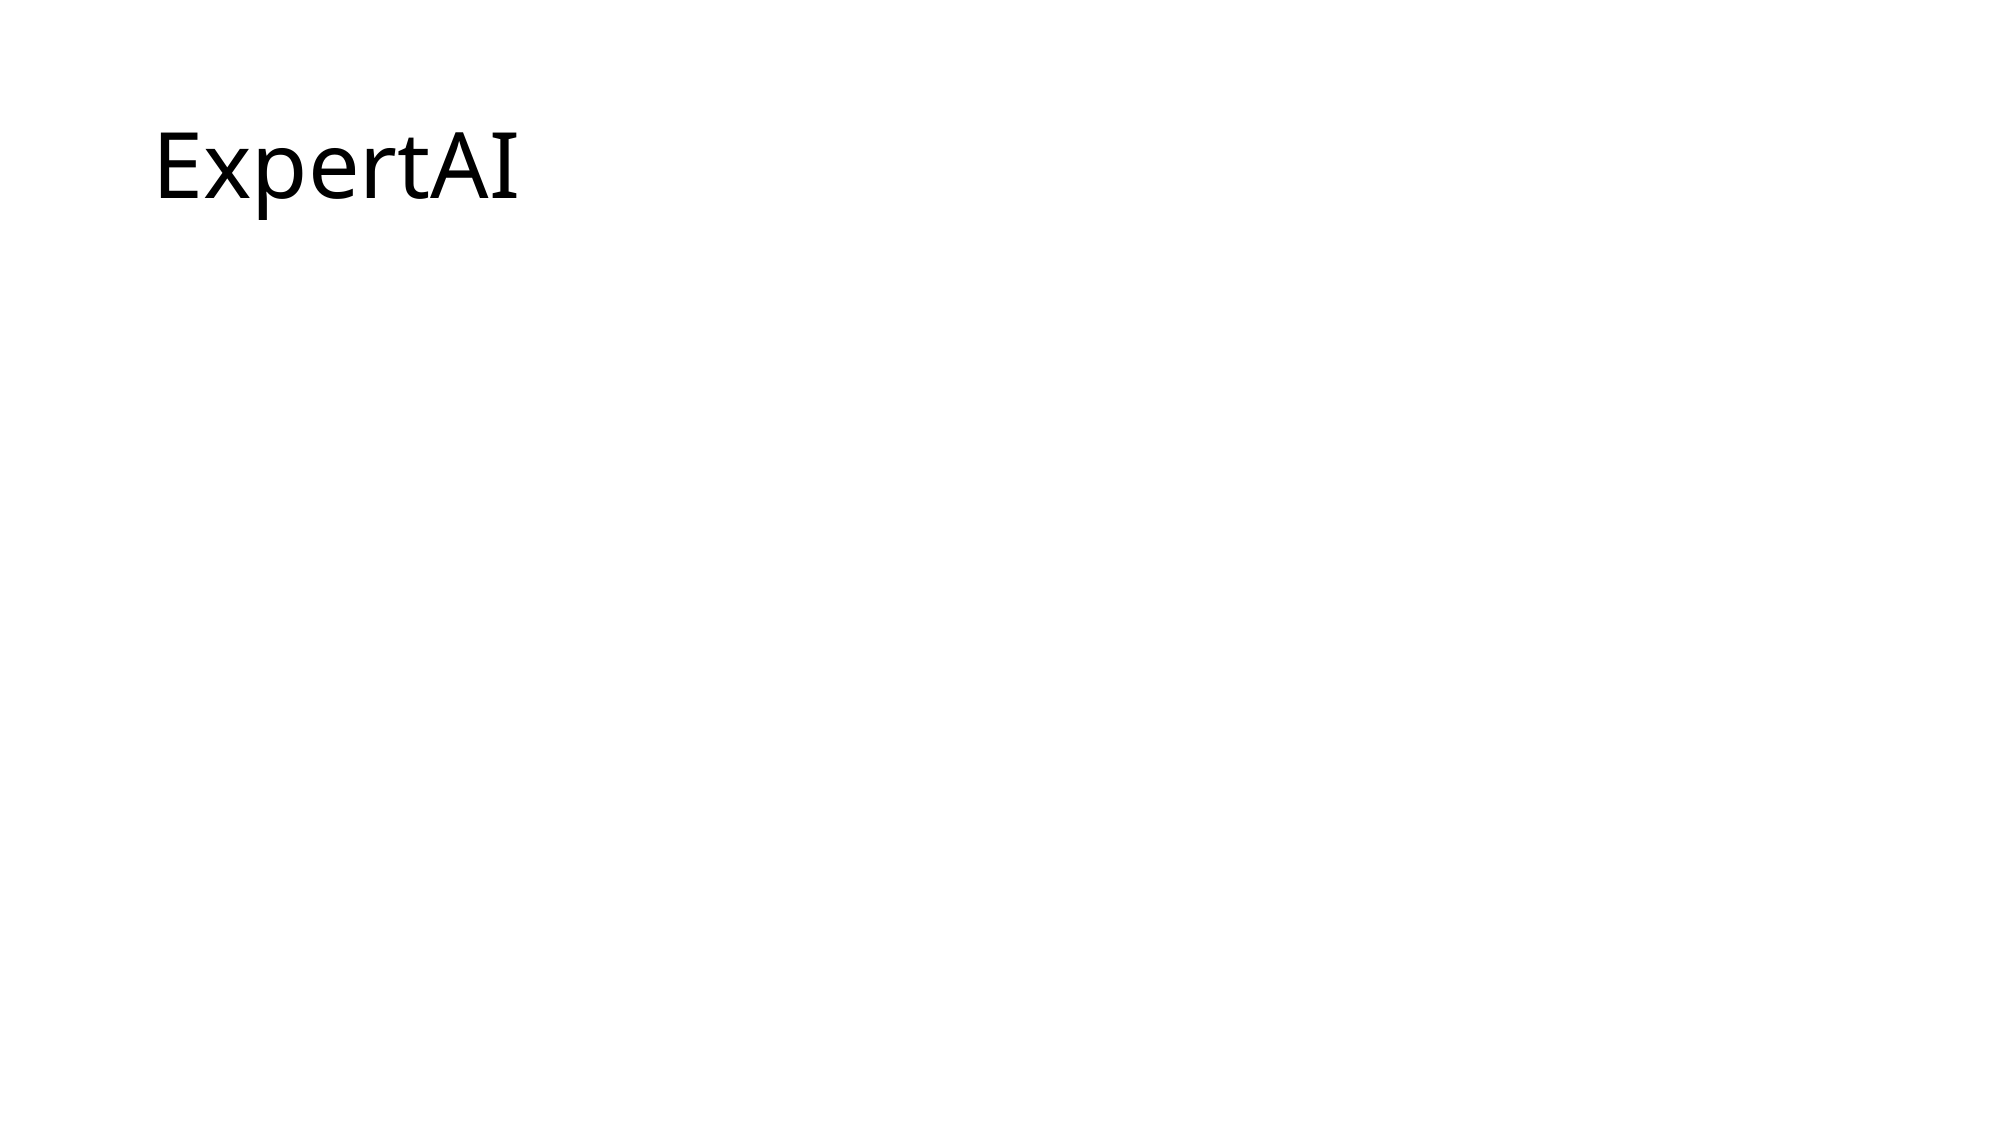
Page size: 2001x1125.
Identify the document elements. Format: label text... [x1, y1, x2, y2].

title ExpertAI [137, 59, 1863, 278]
